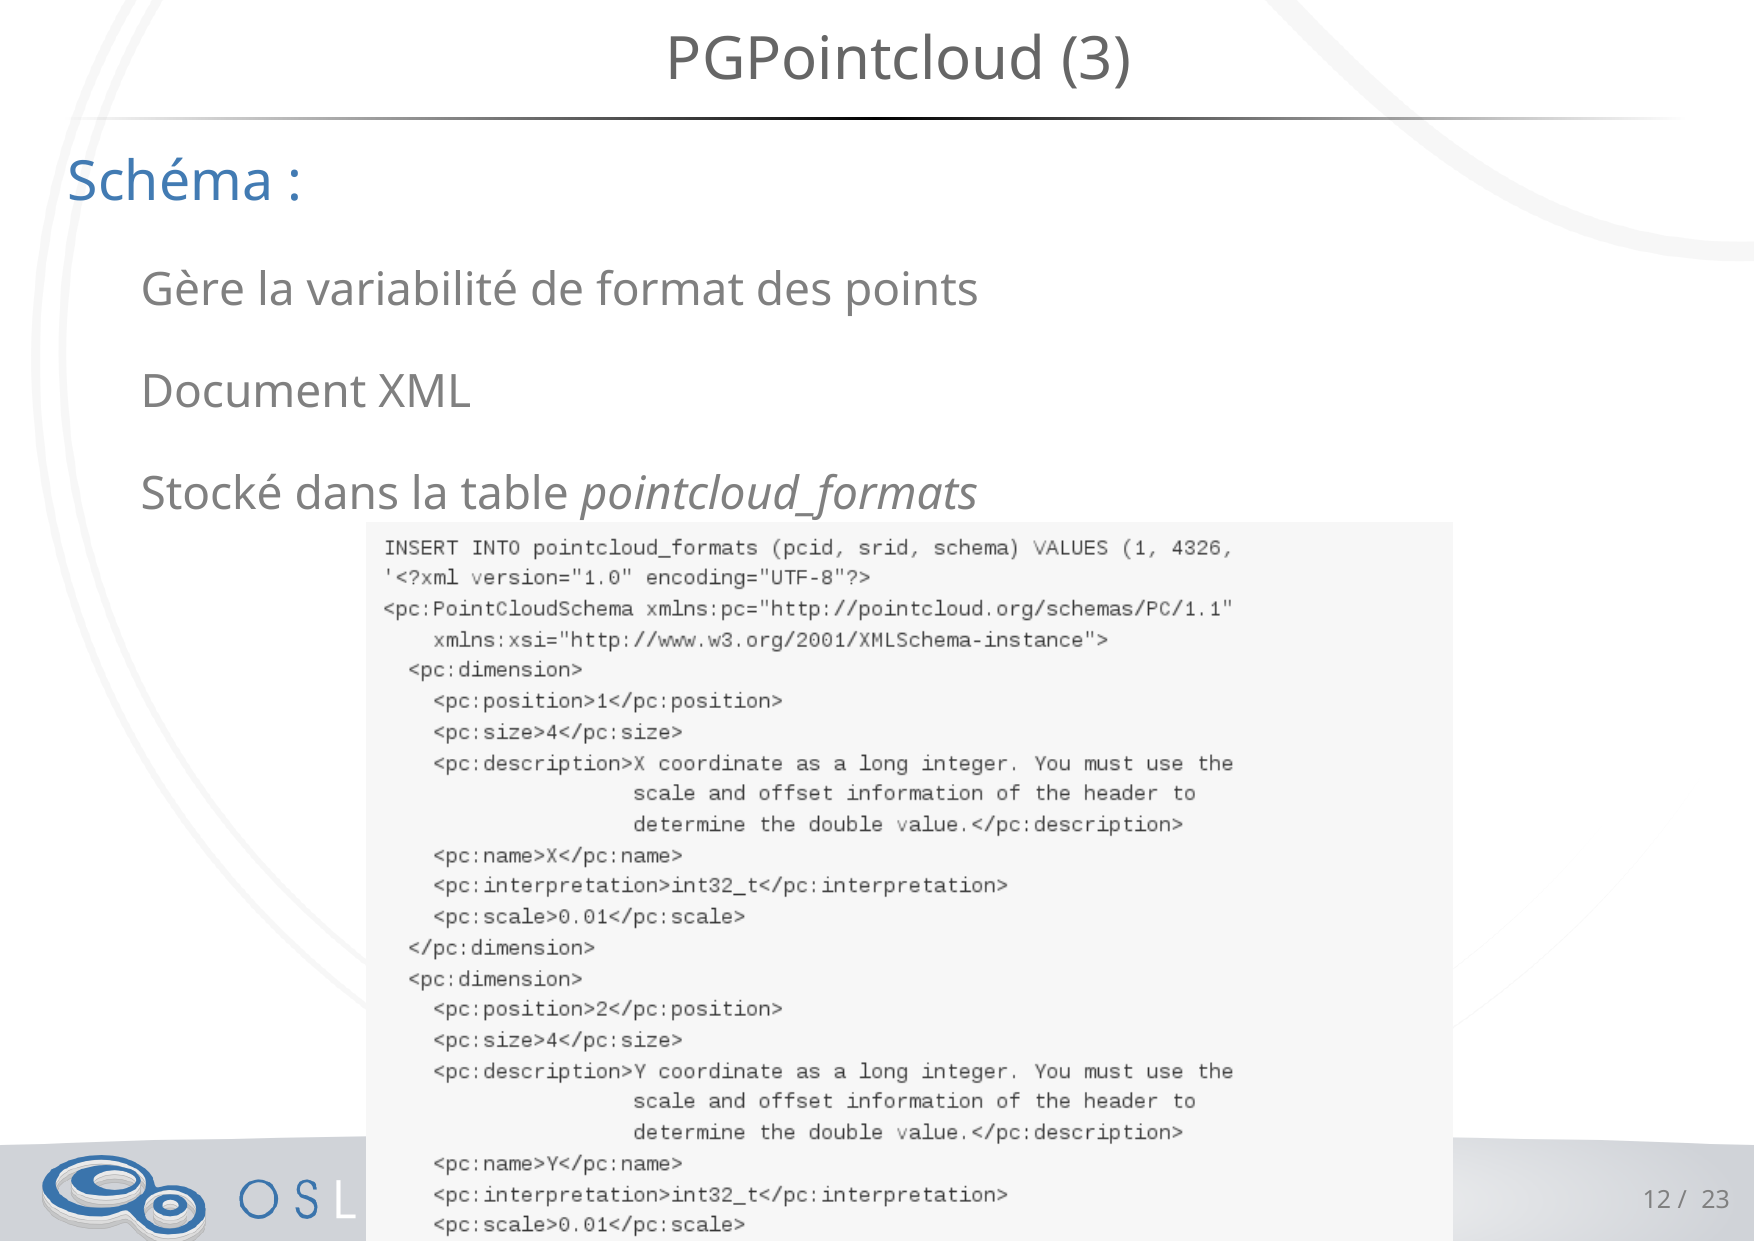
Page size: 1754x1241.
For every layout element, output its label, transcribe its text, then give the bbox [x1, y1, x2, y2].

list Schéma : Gère la variabilité de format des points Document XML Stocké dans la table pointcloud_formats [37, 141, 1710, 499]
picture [0, 0, 1754, 1241]
title PGPointcloud (3) [31, 14, 1754, 98]
